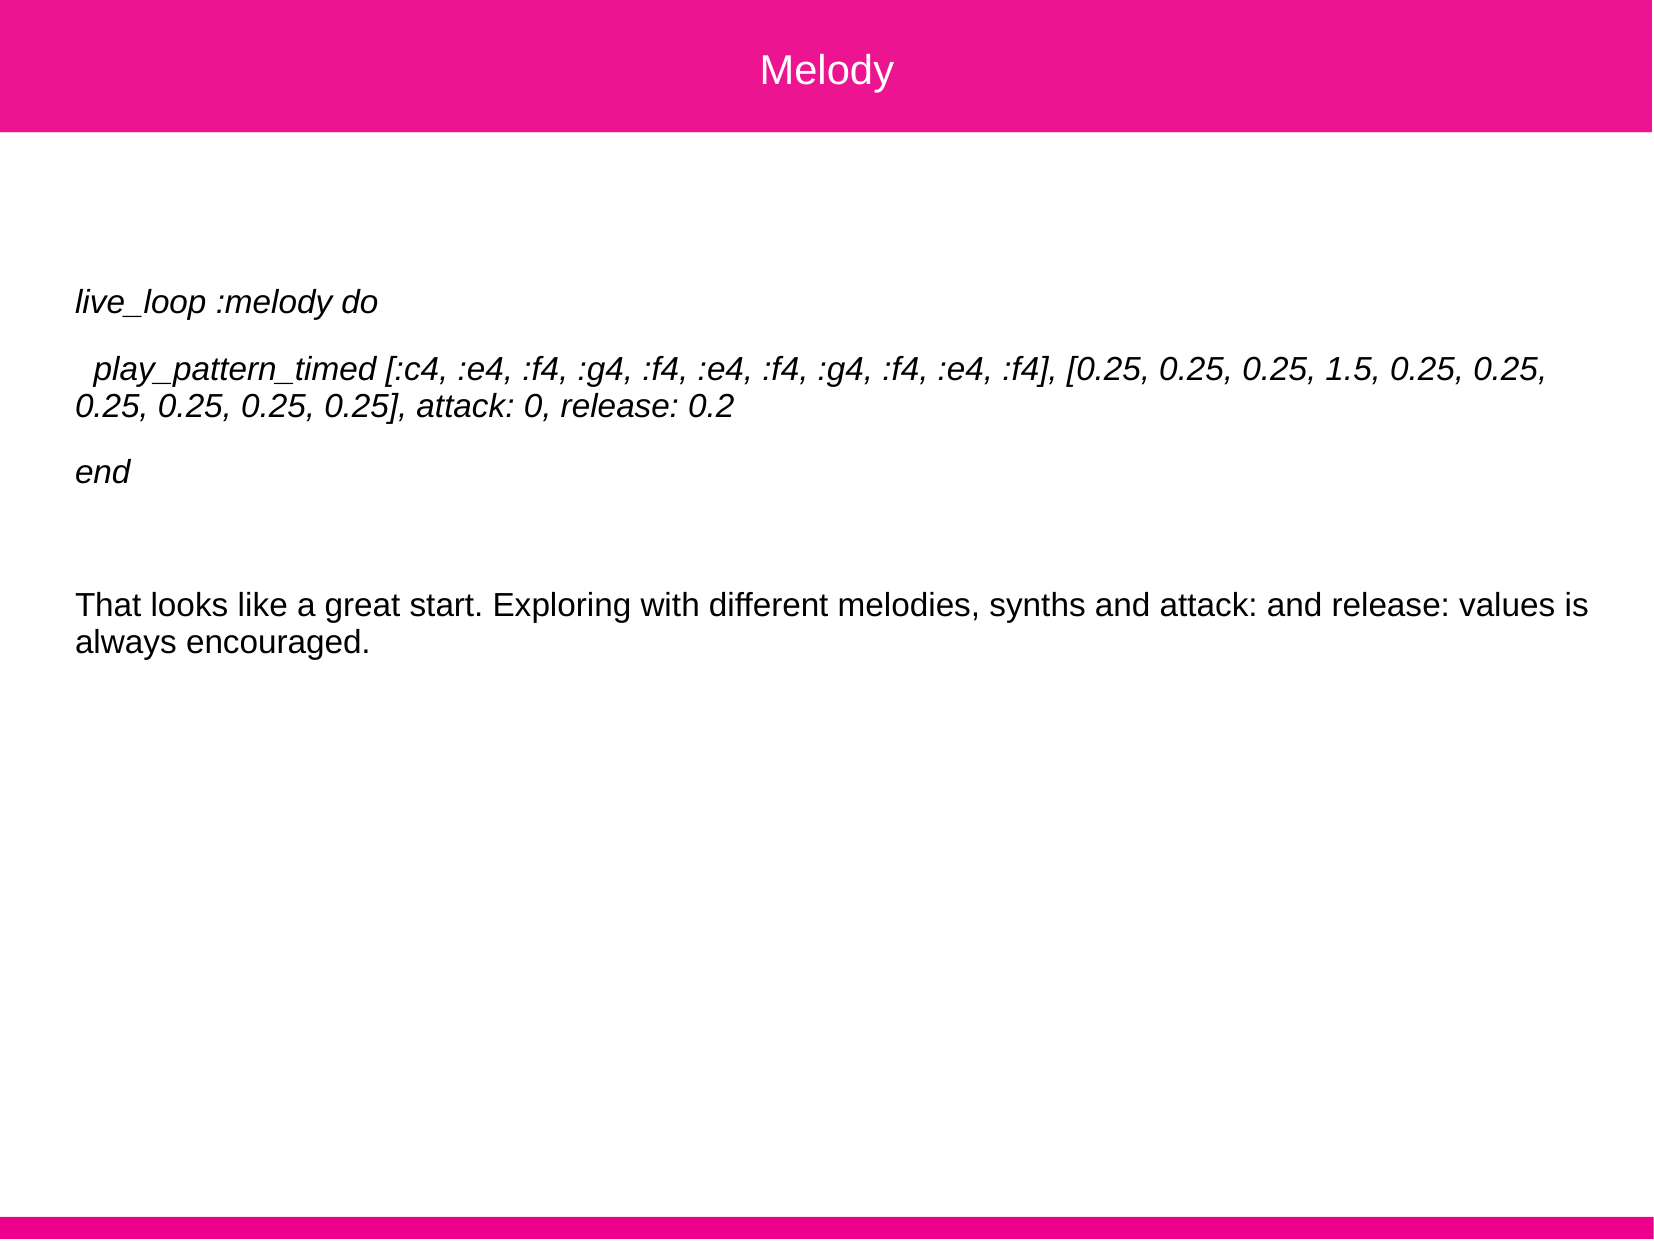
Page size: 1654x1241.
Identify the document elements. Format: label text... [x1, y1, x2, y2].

picture [0, 0, 1654, 1241]
list live_loop :melody do play_pattern_timed [:c4, :e4, :f4, :g4, :f4, :e4, :f4, :g4, :f4, :e4, :f4], [0.25, 0.25, 0.25, 1.5, 0.25, 0.25, 0.25, 0.25, 0.25, 0.25], attack: 0, release: 0.2 end That looks like a great start. Exploring with different melodies, synths and attack: and release: values is always encouraged. [75, 283, 1606, 1079]
title Melody [82, 46, 1572, 94]
